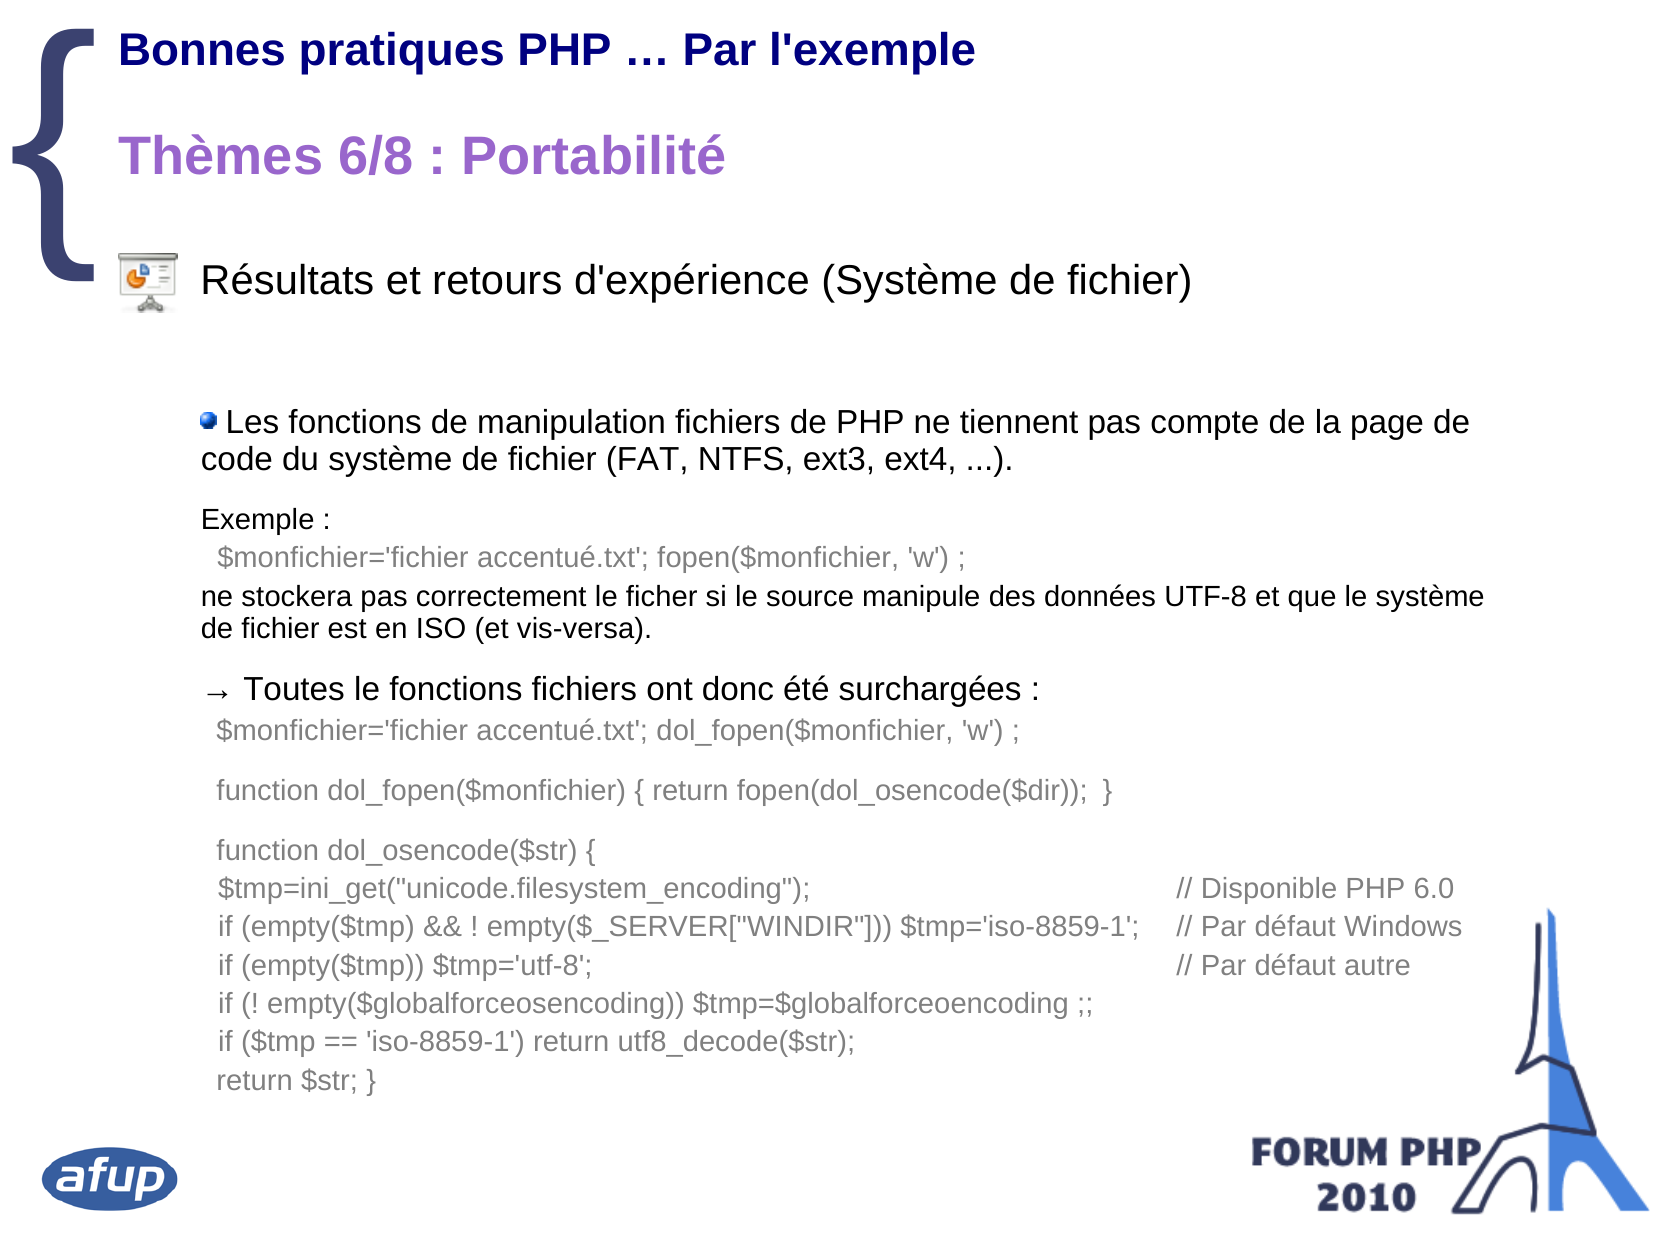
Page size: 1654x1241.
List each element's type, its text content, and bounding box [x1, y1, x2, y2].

picture [41, 1146, 178, 1211]
picture [118, 253, 178, 313]
text_box Les fonctions de manipulation fichiers de PHP ne tiennent pas compte de la page de code du système de fichier (FAT, NTFS, ext3, ext4, ...). Exemple : $monfichier='fichier accentué.txt'; fopen($monfichier, 'w') ; ne stockera pas correctement le ficher si le source manipule des données UTF-8 et que le système de fichier est en ISO (et vis-versa). → Toutes le fonctions fichiers ont donc été surchargées : $monfichier='fichier accentué.txt'; dol_fopen($monfichier, 'w') ; function dol_fopen($monfichier) { return fopen(dol_osencode($dir)); } function dol_osencode($str) { $tmp=ini_get("unicode.filesystem_encoding"); // Disponible PHP 6.0 if (empty($tmp) && ! empty($_SERVER["WINDIR"])) $tmp='iso-8859-1'; // Par défaut Windows if (empty($tmp)) $tmp='utf-8'; // Par défaut autre if (! empty($globalforceosencoding)) $tmp=$globalforceoencoding ;; if ($tmp == 'iso-8859-1') return utf8_decode($str); return $str; } [200, 359, 1512, 1096]
subtitle Résultats et retours d'expérience (Système de fichier) [188, 206, 1624, 355]
picture [1240, 872, 1650, 1241]
title Bonnes pratiques PHP … Par l'exemple Thèmes 6/8 : Portabilité [118, 9, 1541, 202]
